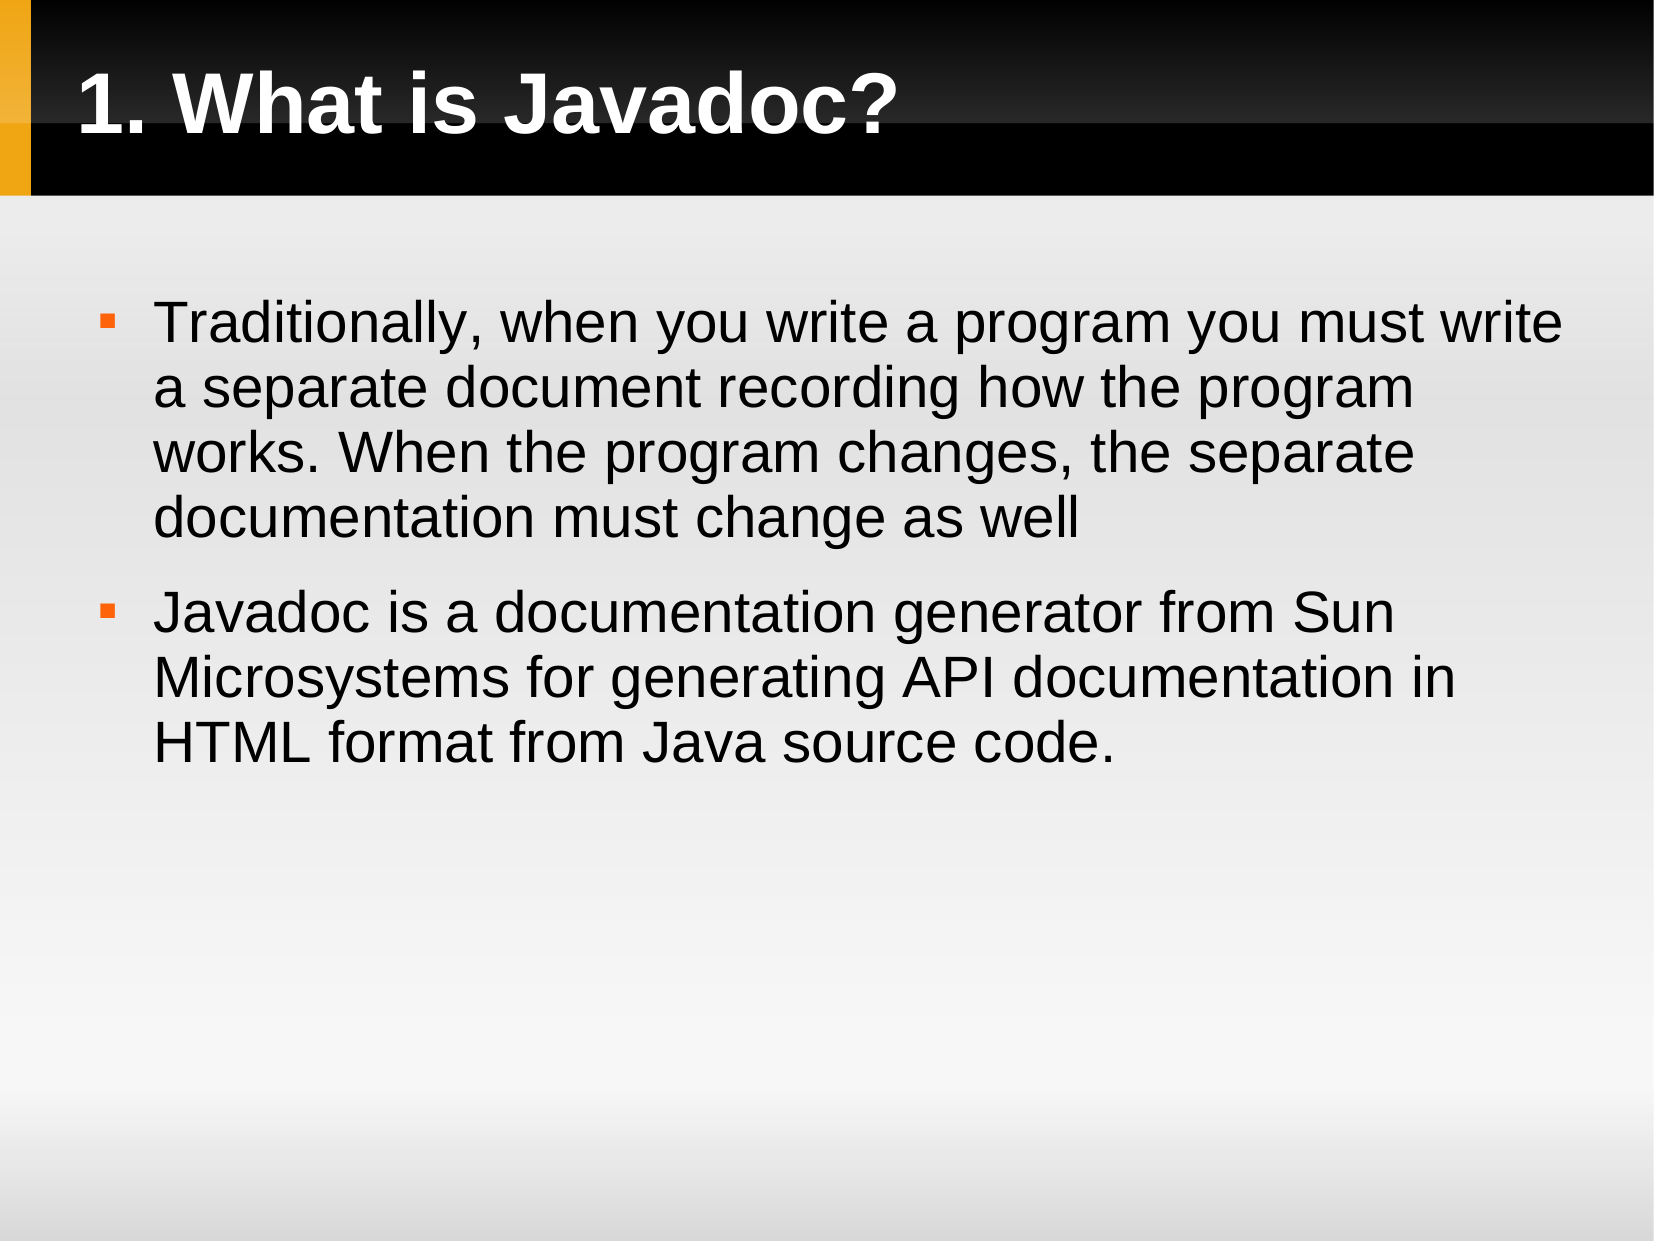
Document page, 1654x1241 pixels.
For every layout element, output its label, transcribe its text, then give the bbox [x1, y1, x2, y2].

list Traditionally, when you write a program you must write a separate document recording how the program works. When the program changes, the separate documentation must change as well Javadoc is a documentation generator from Sun Microsystems for generating API documentation in HTML format from Java source code. [82, 290, 1571, 1109]
picture [0, 0, 1654, 1241]
title 1. What is Javadoc? [76, 0, 1565, 208]
